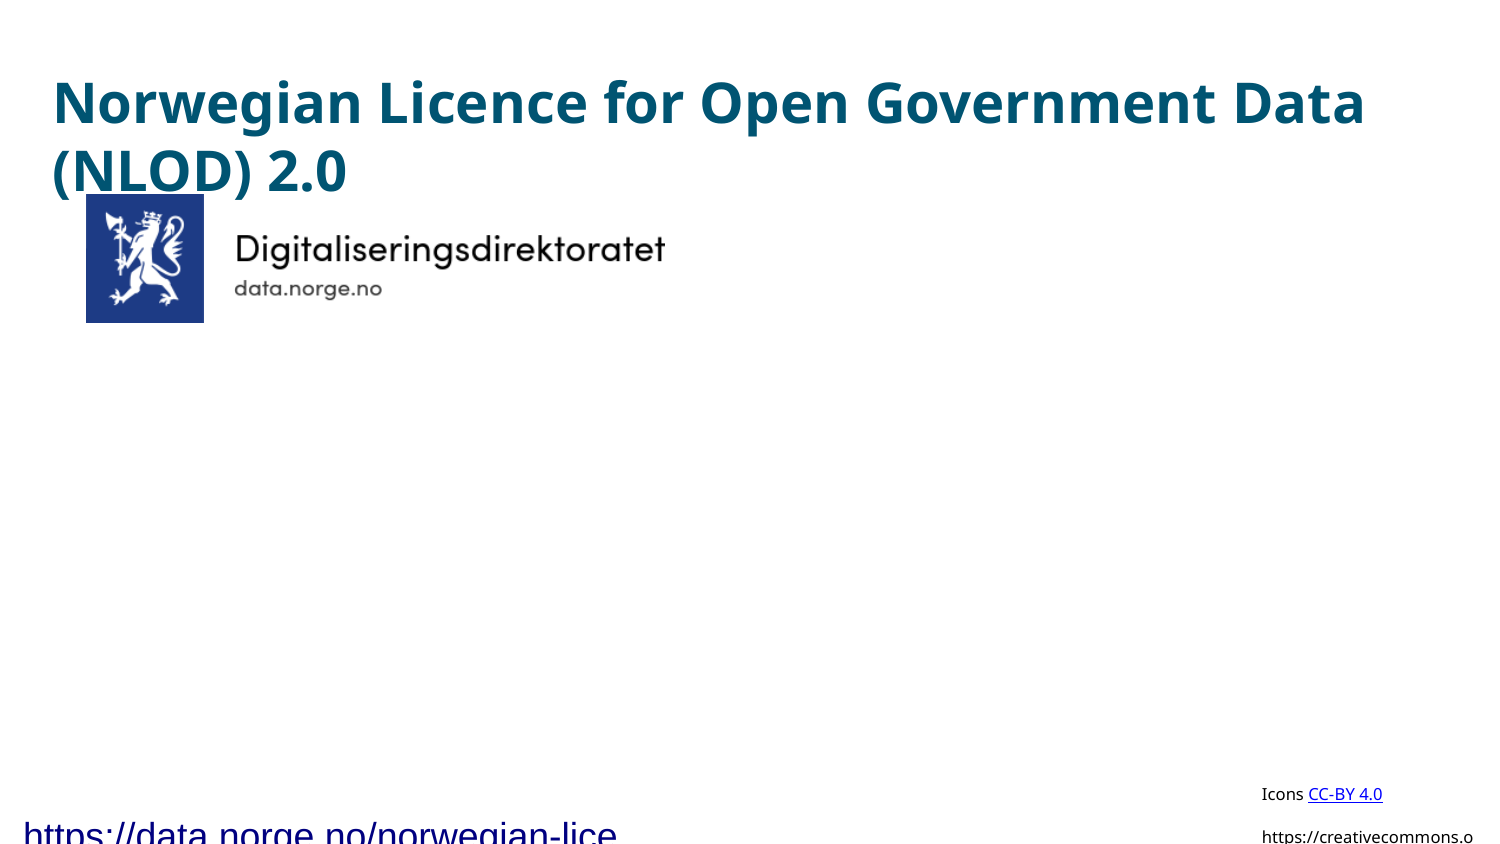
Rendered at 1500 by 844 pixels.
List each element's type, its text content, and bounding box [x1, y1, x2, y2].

text_box https://data.norge.no/norwegian-licence-open-government-data-nlod-20 [11, 806, 647, 841]
picture [86, 194, 204, 323]
picture [234, 221, 665, 305]
text_box Icons CC-BY 4.0 https://creativecommons.org/ [1250, 778, 1489, 829]
text_box Norwegian Licence for Open Government Data (NLOD) 2.0 [40, 26, 1500, 184]
